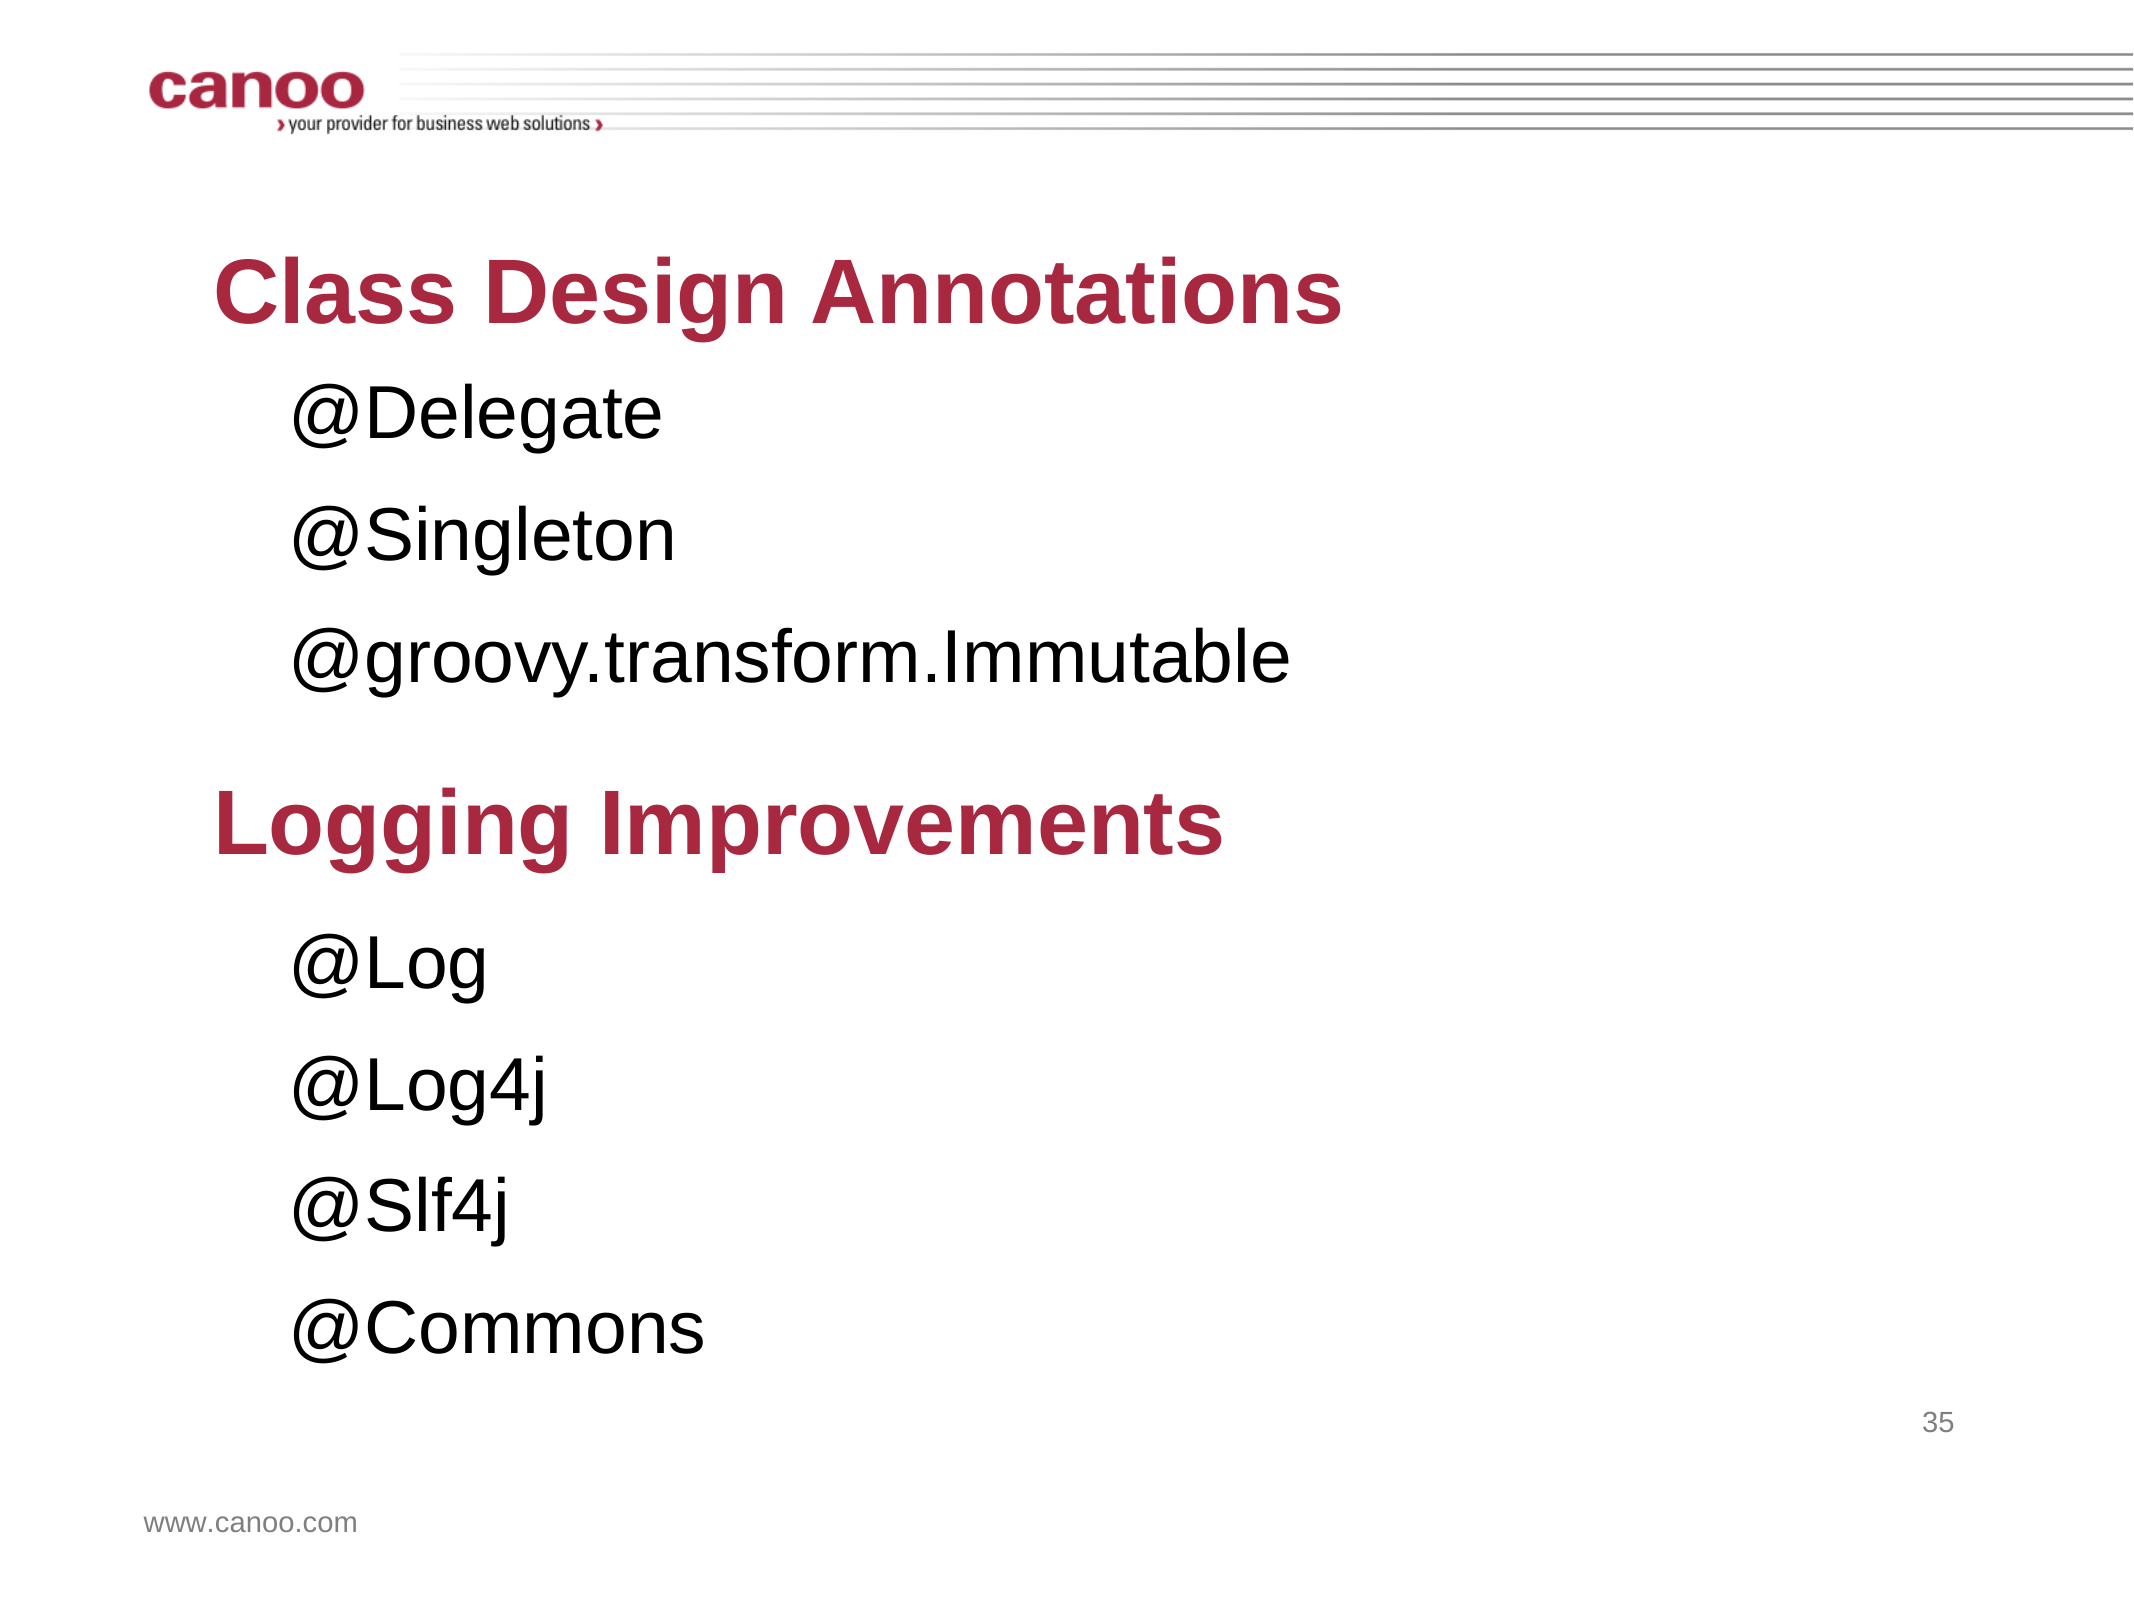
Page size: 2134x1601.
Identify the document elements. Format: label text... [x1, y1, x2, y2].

list @Log @Log4j @Slf4j @Commons [204, 940, 2018, 1476]
picture [0, 21, 2134, 188]
list @Delegate @Singleton @groovy.transform.Immutable [204, 391, 2018, 651]
title Class Design Annotations [204, 120, 2020, 350]
title Logging Improvements [204, 651, 2020, 882]
